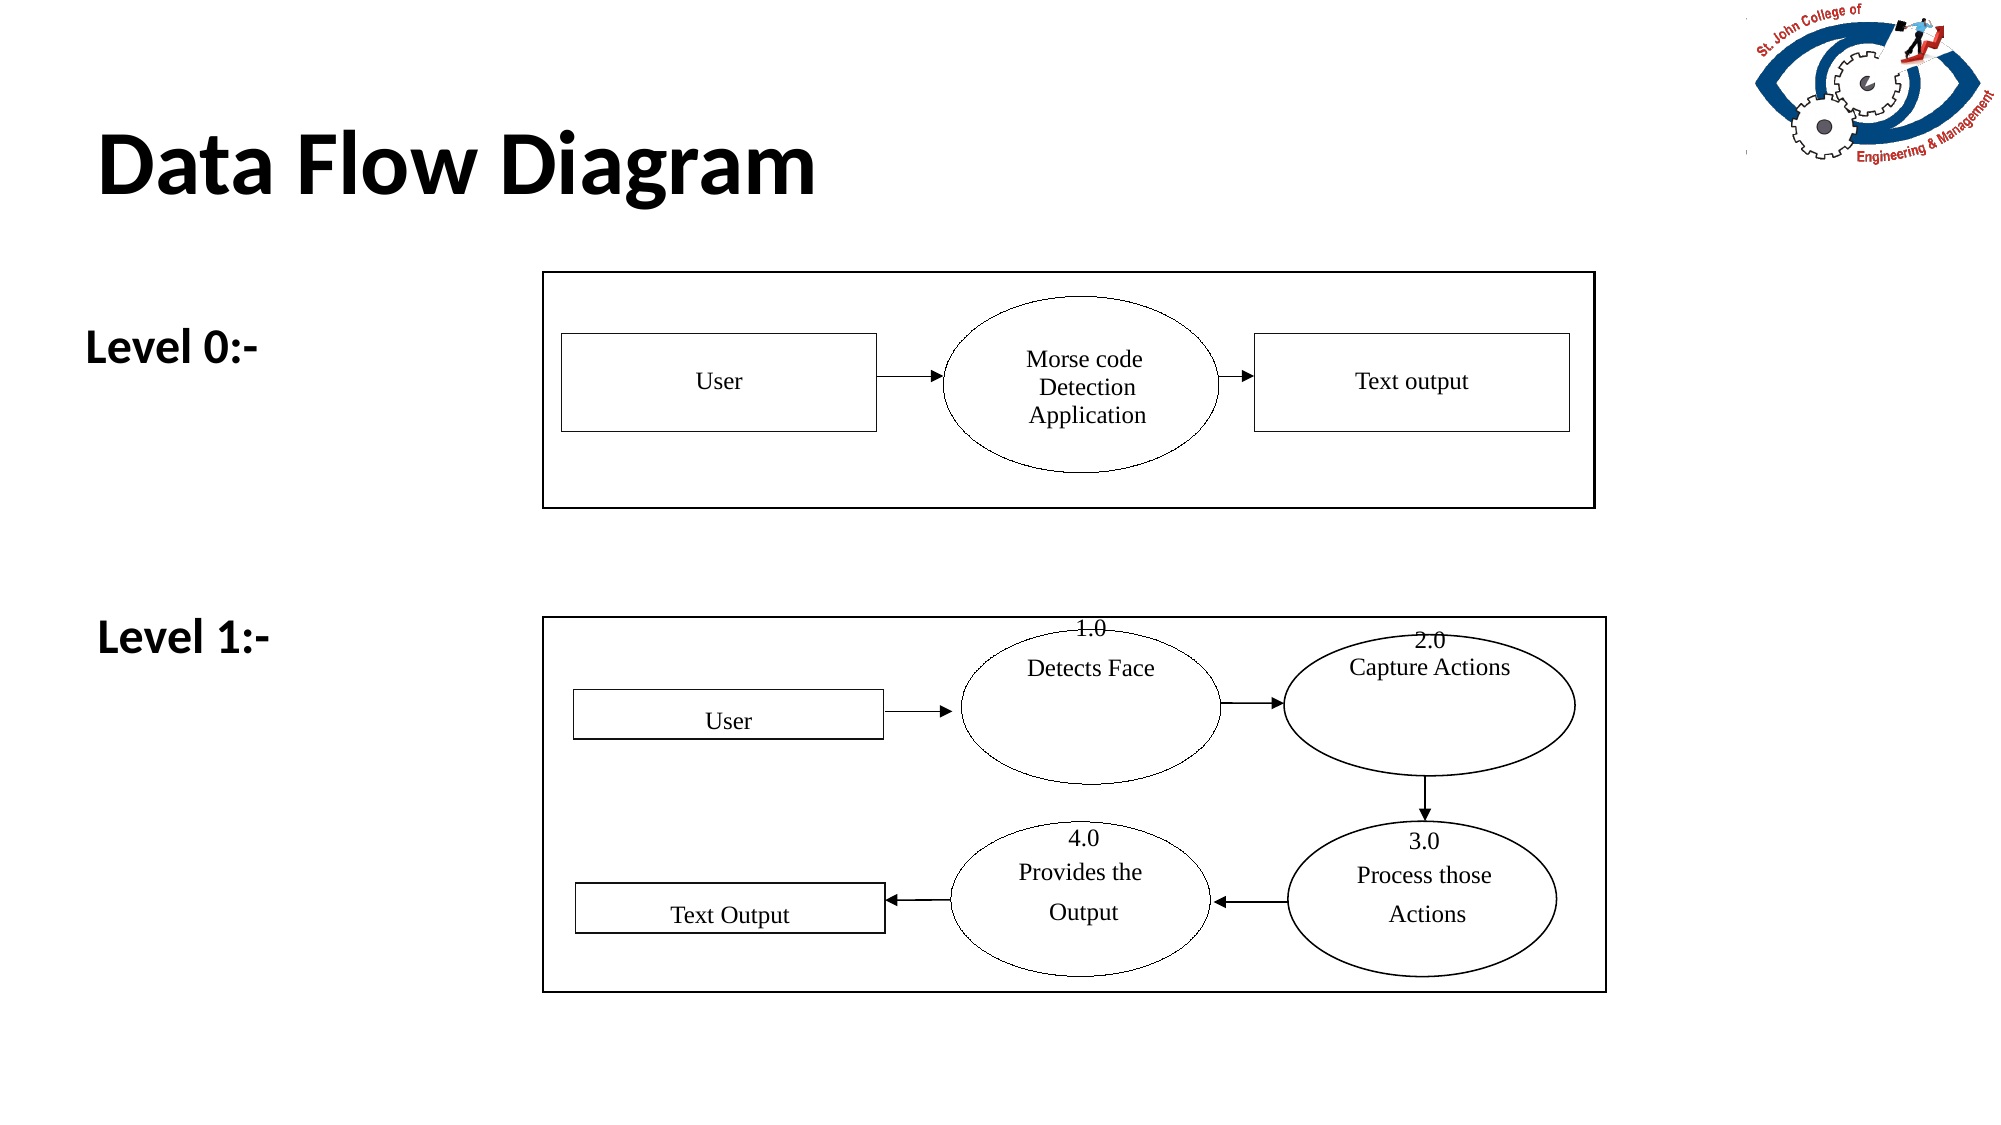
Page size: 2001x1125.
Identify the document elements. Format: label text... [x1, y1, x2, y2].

text_box 2.0 Capture Actions [1275, 625, 1585, 736]
text_box [543, 616, 1607, 993]
text_box Morse code Detection Application [945, 313, 1231, 461]
text_box Level 0:- [70, 318, 438, 392]
text_box Data Flow Diagram [82, 118, 1205, 347]
text_box [1372, 969, 1473, 975]
picture [1746, 0, 2000, 168]
text_box [1301, 736, 1558, 775]
text_box User [561, 333, 877, 432]
text_box [1380, 822, 1464, 827]
text_box Text output [1254, 333, 1570, 432]
text_box 3.0 Process those Actions [1263, 827, 1585, 969]
text_box Level 1:- [82, 608, 449, 682]
text_box [543, 271, 1595, 508]
text_box Text Output [575, 883, 886, 933]
text_box 1.0 Detects Face [946, 614, 1236, 736]
text_box User [573, 689, 884, 740]
text_box 4.0 Provides the Output [937, 824, 1231, 969]
